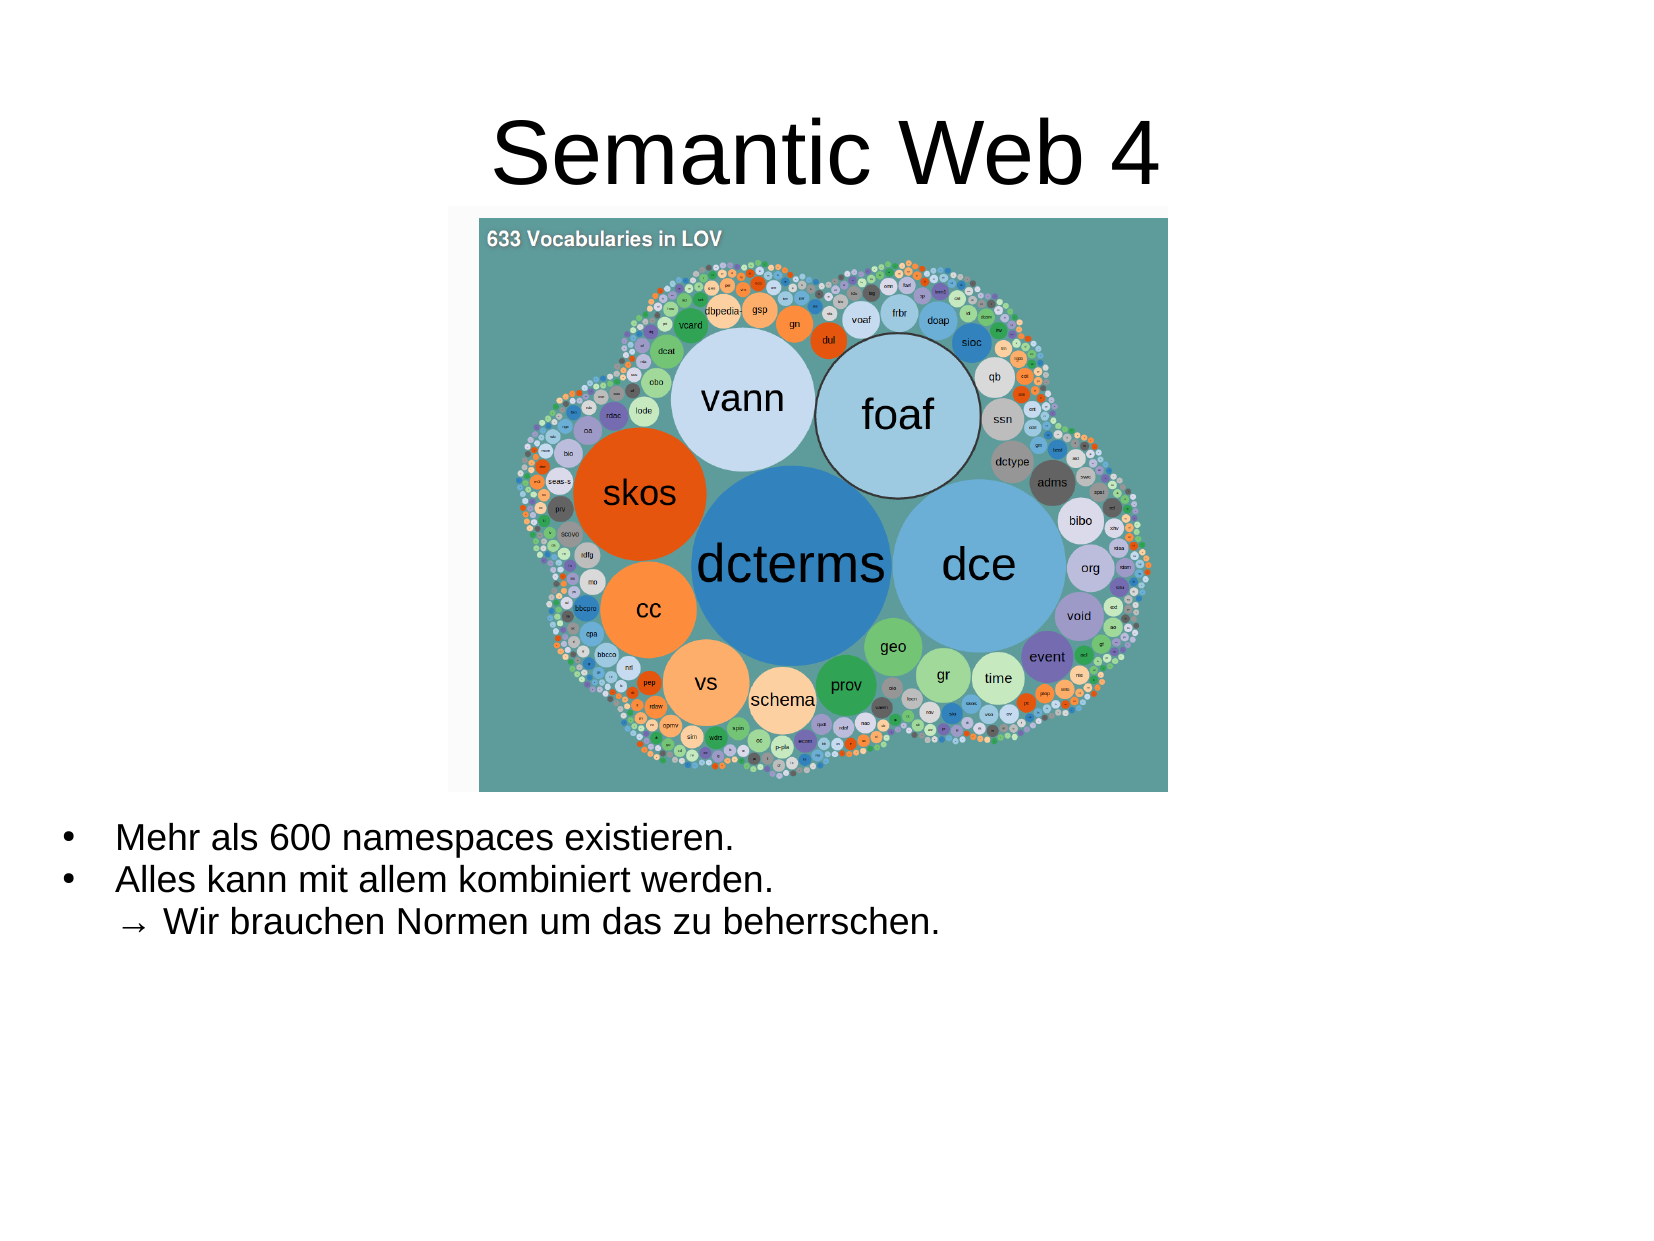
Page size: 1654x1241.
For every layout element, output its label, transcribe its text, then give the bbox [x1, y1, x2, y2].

picture [448, 206, 1168, 792]
text_box Mehr als 600 namespaces existieren. Alles kann mit allem kombiniert werden. → Wir brauchen Normen um das zu beherrschen. [29, 809, 1613, 1211]
title Semantic Web 4 [82, 49, 1571, 257]
